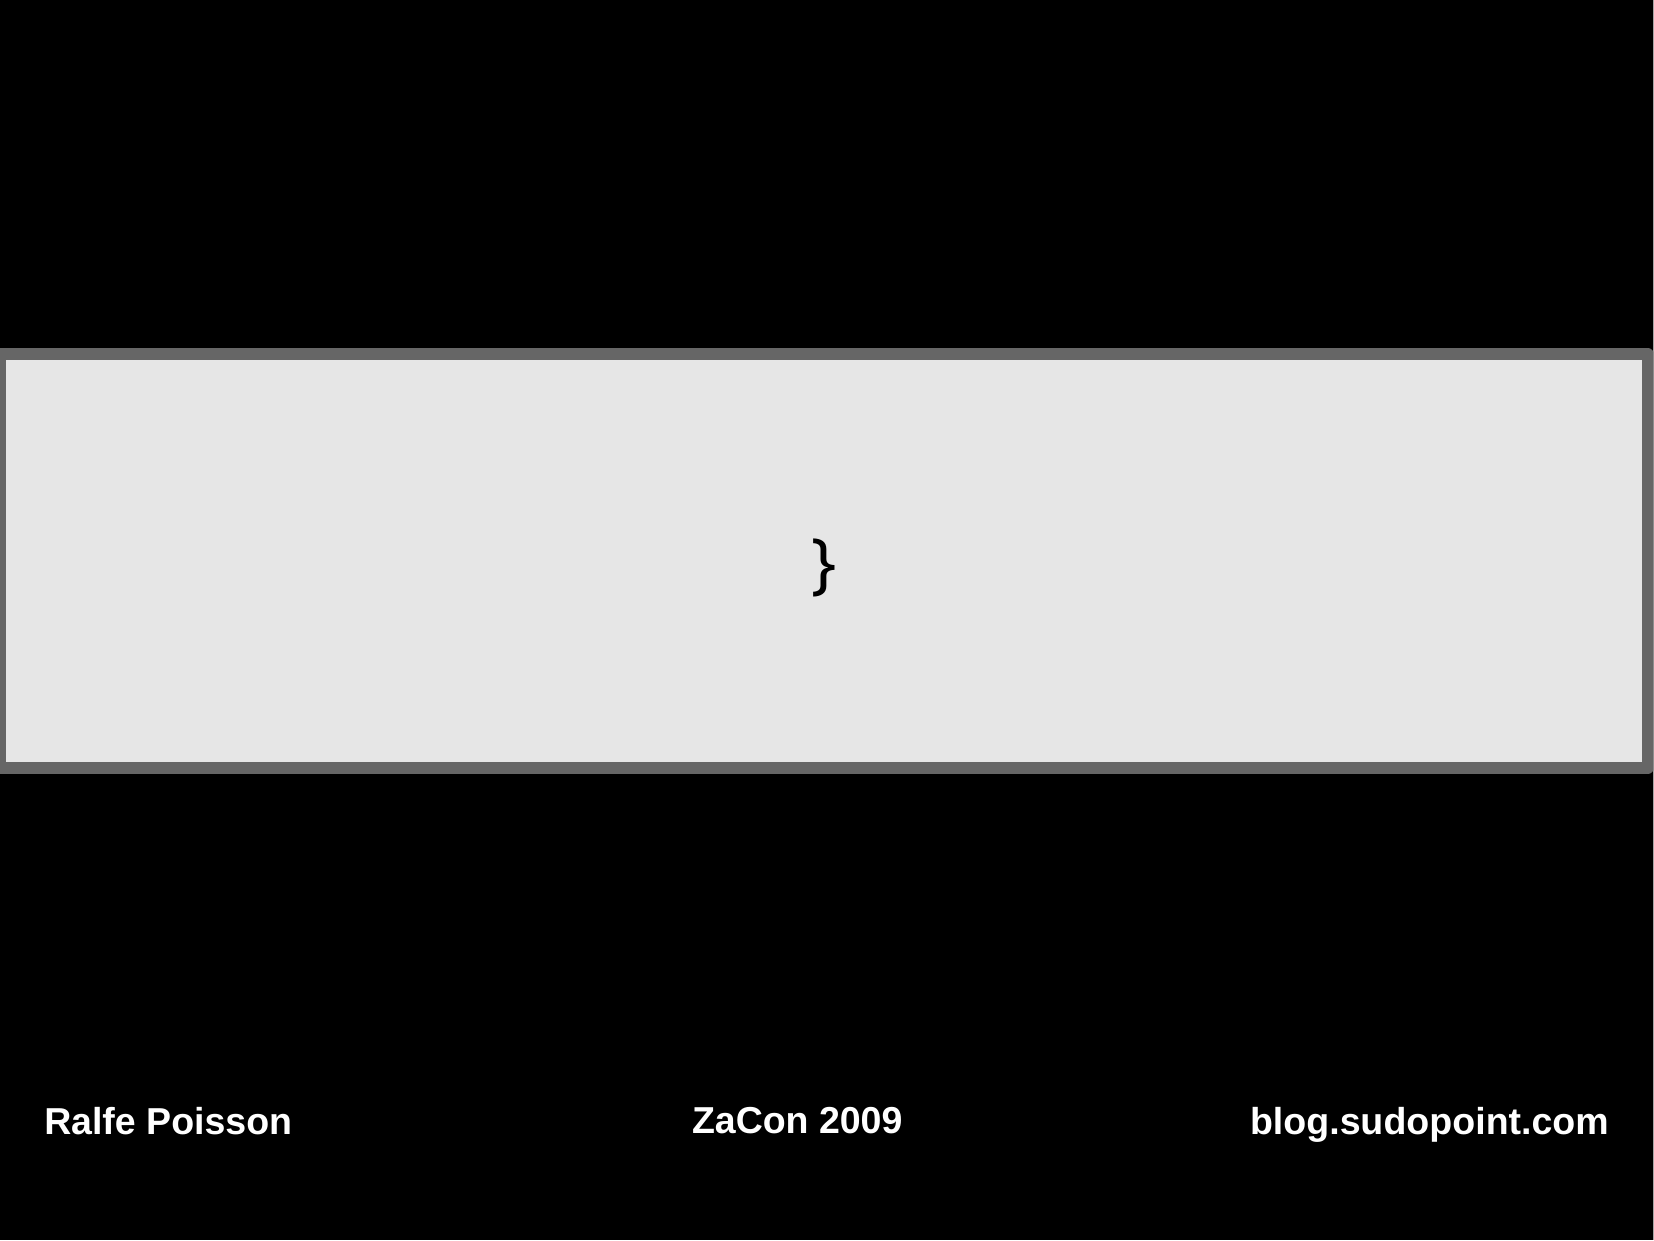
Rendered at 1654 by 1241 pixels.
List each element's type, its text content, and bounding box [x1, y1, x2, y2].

text_box blog.sudopoint.com [1122, 1093, 1625, 1152]
text_box } [0, 354, 1648, 768]
text_box Ralfe Poisson [29, 1093, 502, 1152]
text_box ZaCon 2009 [561, 1092, 1034, 1151]
